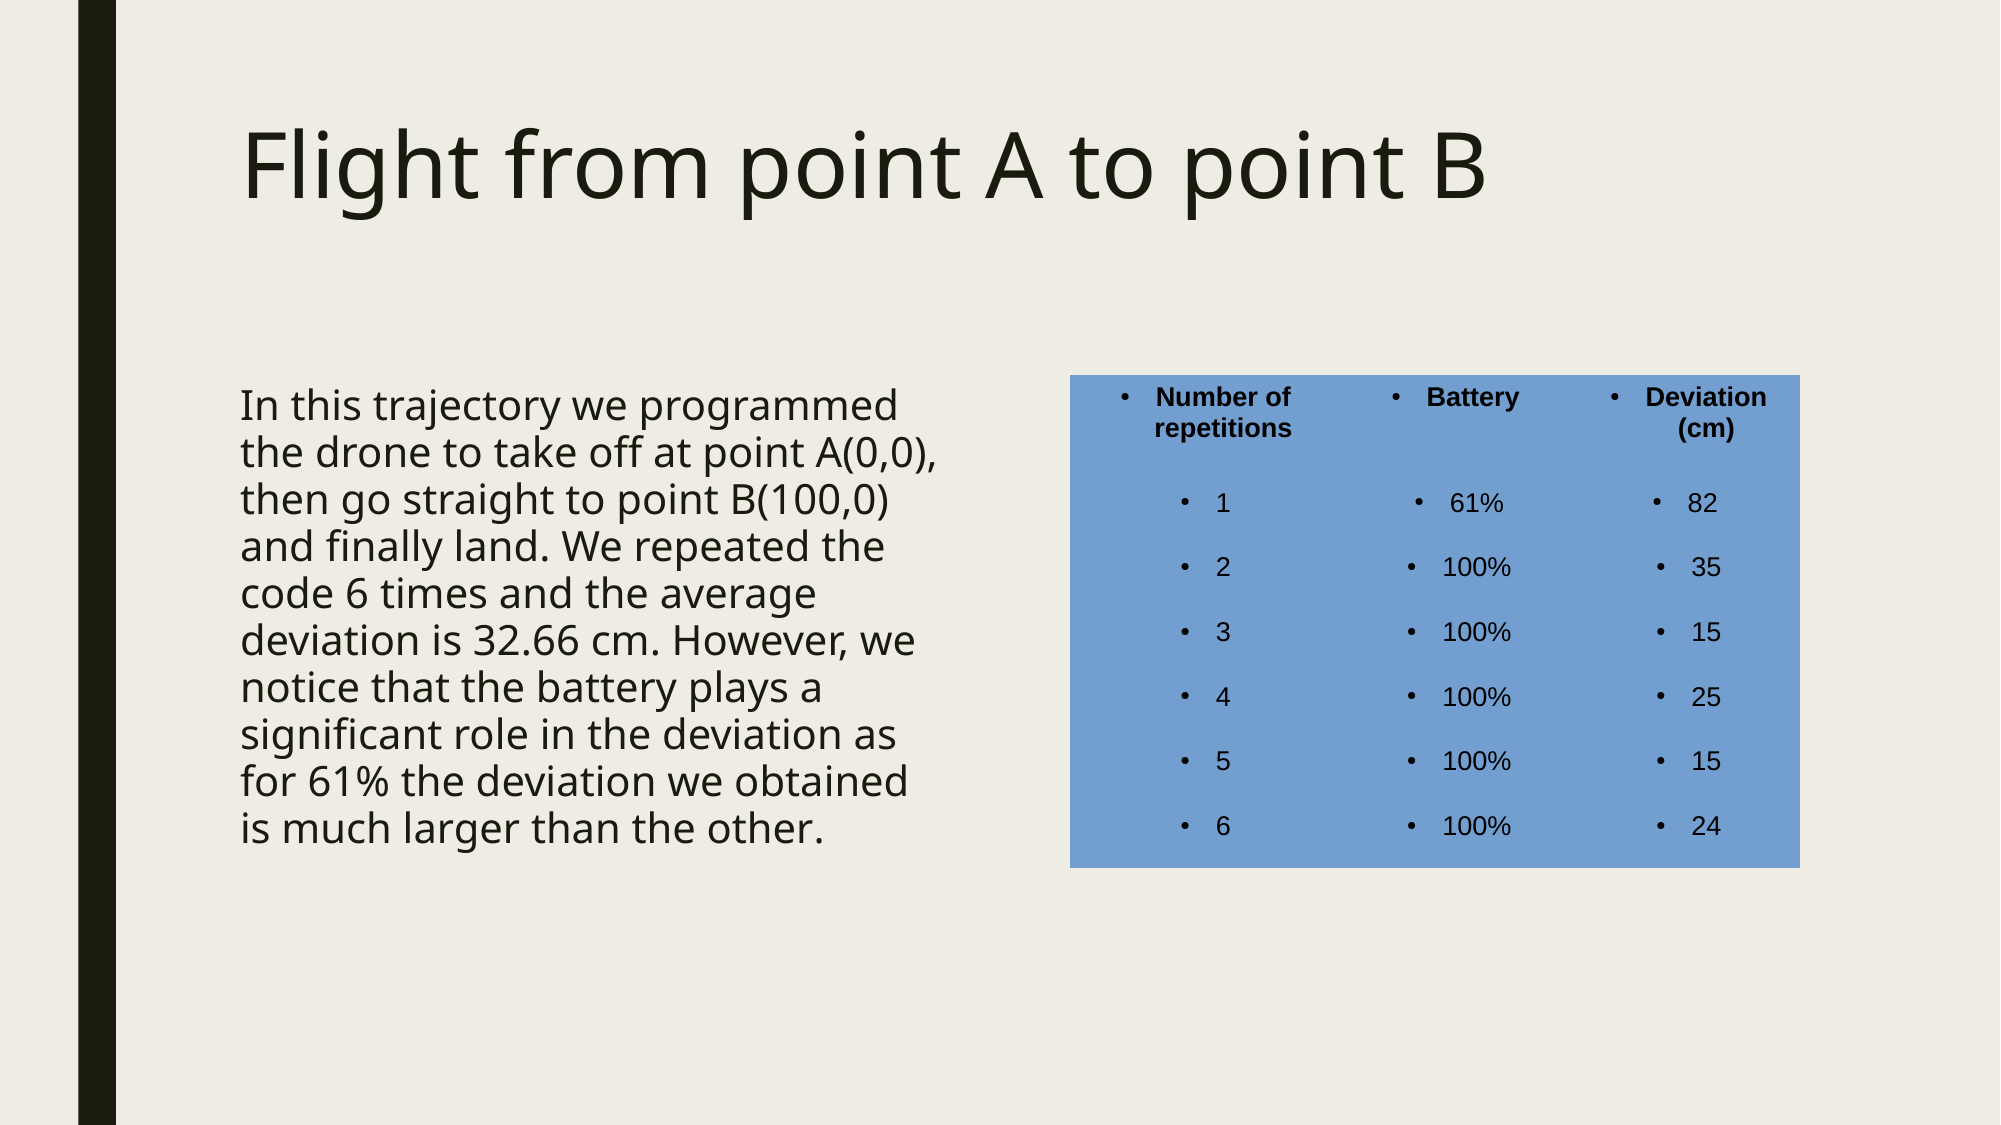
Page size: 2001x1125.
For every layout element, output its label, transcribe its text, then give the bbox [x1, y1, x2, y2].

table_cell 15 [1577, 739, 1800, 804]
table_cell 2 [1070, 545, 1341, 610]
table_header Number of repetitions [1070, 375, 1341, 480]
table_header Battery [1341, 375, 1577, 480]
table_header Deviation (cm) [1577, 375, 1800, 480]
table_cell 82 [1577, 480, 1800, 545]
table_cell 61% [1341, 480, 1577, 545]
table_cell 25 [1577, 674, 1800, 739]
table_cell 100% [1341, 610, 1577, 674]
table_cell 100% [1341, 739, 1577, 804]
table_cell 5 [1070, 739, 1341, 804]
table_cell 100% [1341, 804, 1577, 868]
table_cell 3 [1070, 610, 1341, 674]
table_cell 100% [1341, 545, 1577, 610]
list In this trajectory we programmed the drone to take off at point A(0,0), then go straight to point B(100,0) and finally land. We repeated the code 6 times and the average deviation is 32.66 cm. However, we notice that the battery plays a significant role in the deviation as for 61% the deviation we obtained is much larger than the other. [225, 375, 955, 963]
table_cell 35 [1577, 545, 1800, 610]
table_cell 100% [1341, 674, 1577, 739]
table_cell 6 [1070, 804, 1341, 868]
title Flight from point A to point B [225, 112, 1801, 357]
table_cell 1 [1070, 480, 1341, 545]
table_cell 24 [1577, 804, 1800, 868]
table_cell 4 [1070, 674, 1341, 739]
table_cell 15 [1577, 610, 1800, 674]
